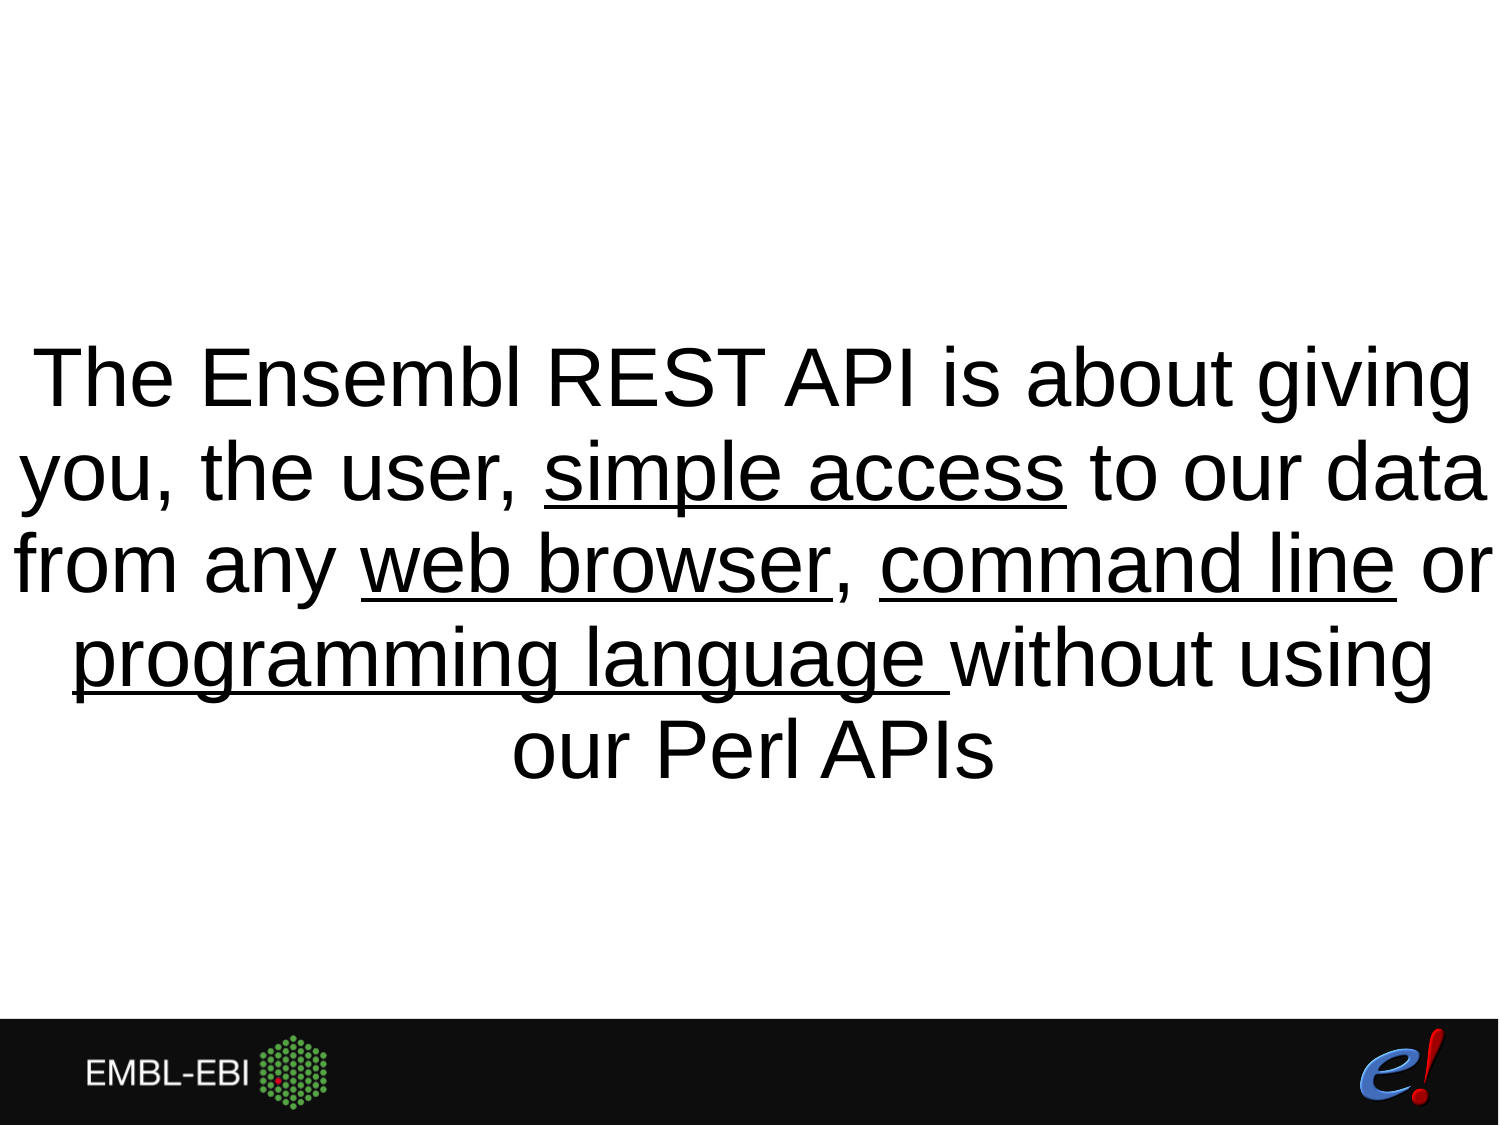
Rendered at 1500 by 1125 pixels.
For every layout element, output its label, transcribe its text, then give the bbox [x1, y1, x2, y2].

picture [87, 1035, 327, 1110]
text_box The Ensembl REST API is about giving you, the user, simple access to our data from any web browser, command line or programming language without using our Perl APIs [0, 324, 1500, 805]
picture [1357, 1026, 1448, 1112]
